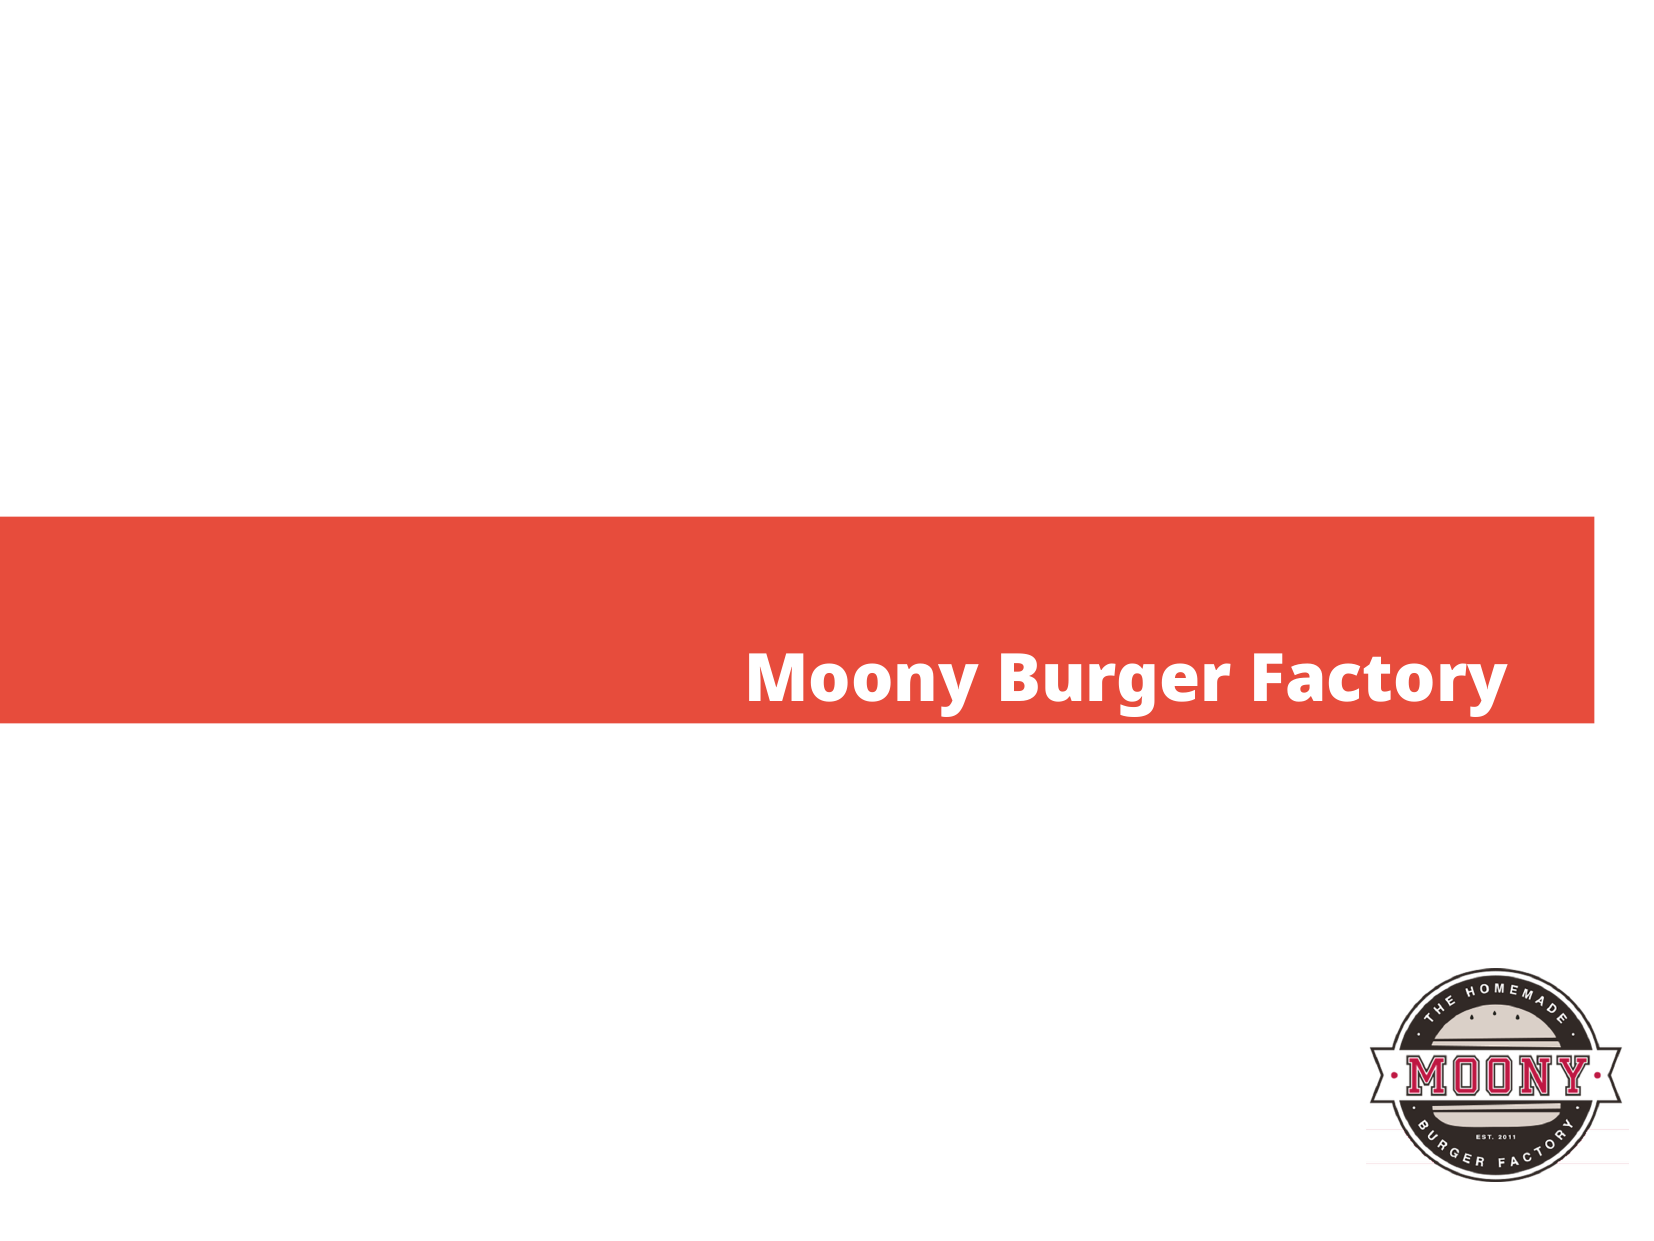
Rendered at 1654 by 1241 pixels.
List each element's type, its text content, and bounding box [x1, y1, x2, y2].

title Moony Burger Factory [744, 572, 1604, 721]
picture [1366, 968, 1629, 1182]
